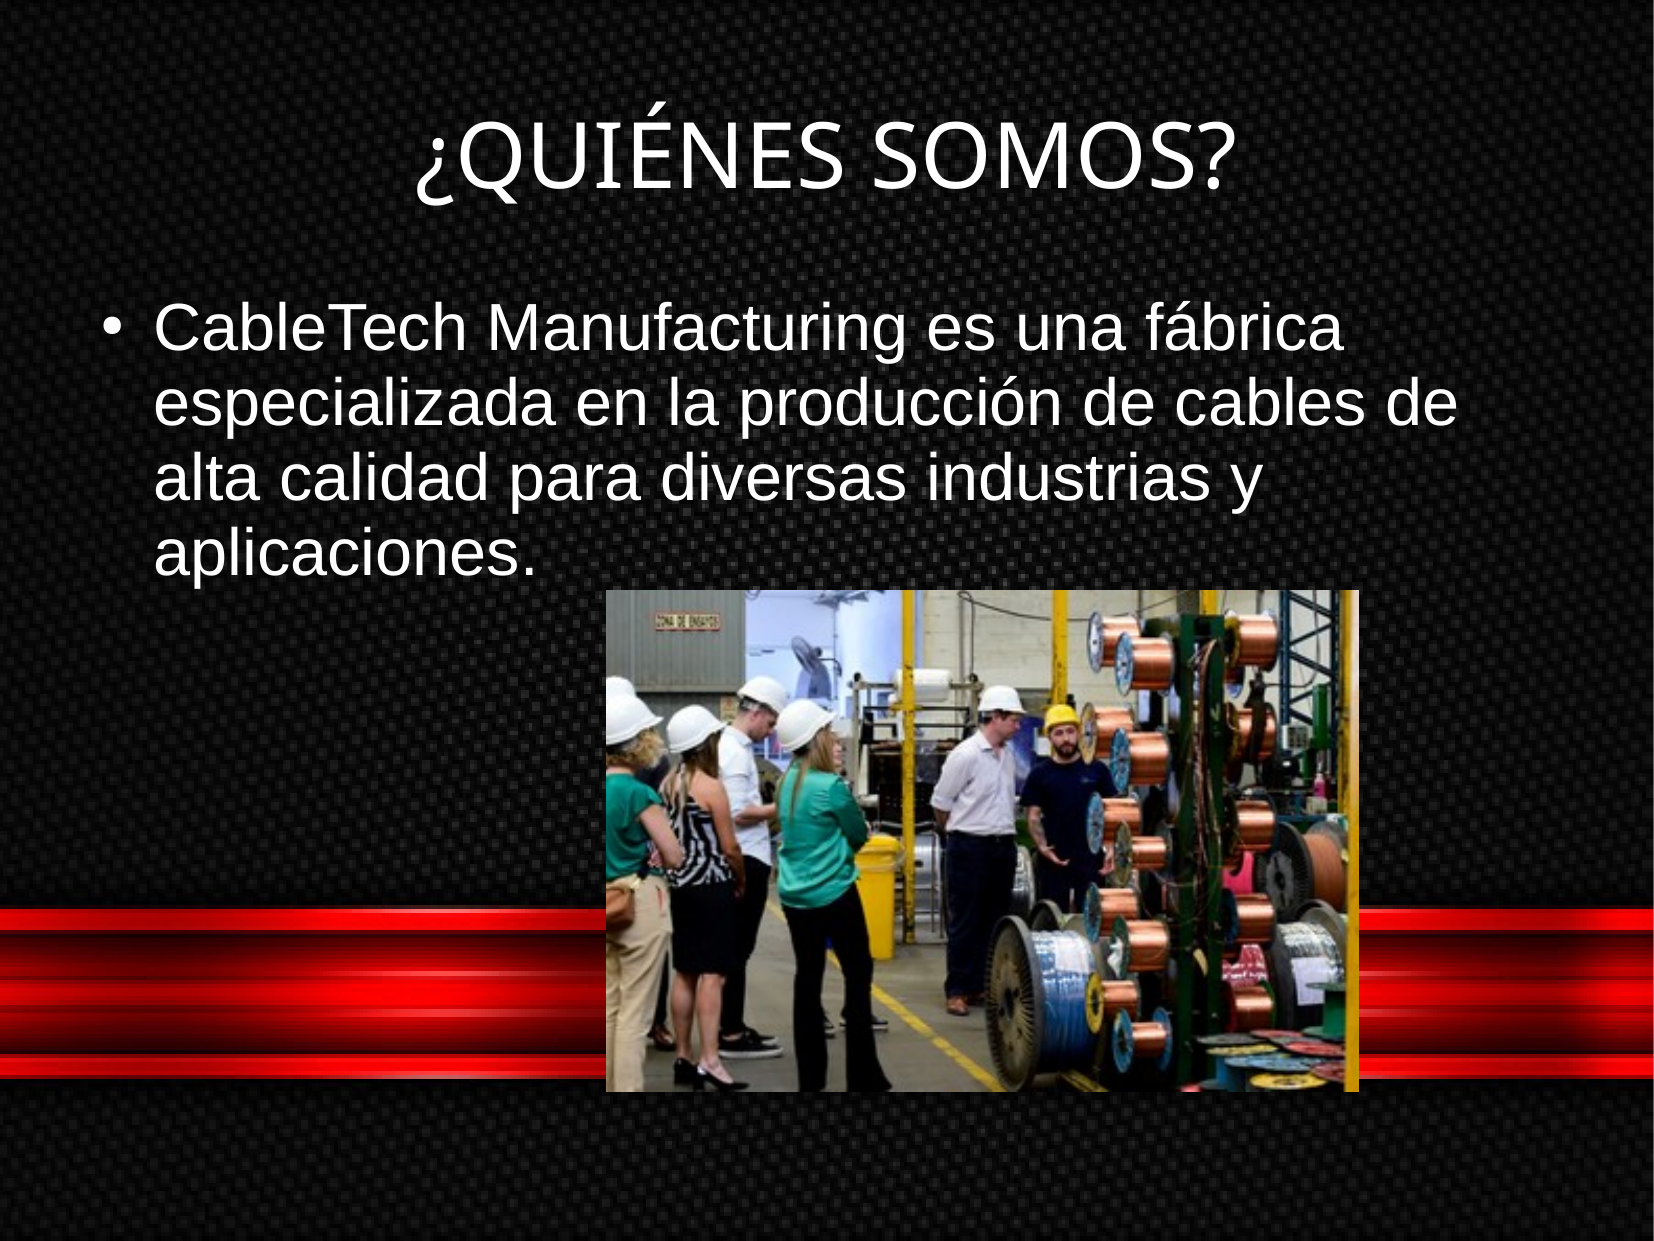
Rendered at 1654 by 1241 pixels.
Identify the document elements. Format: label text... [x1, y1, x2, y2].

list CableTech Manufacturing es una fábrica especializada en la producción de cables de alta calidad para diversas industrias y aplicaciones. [82, 290, 1571, 1010]
picture [0, 0, 1654, 1241]
title ¿QUIÉNES SOMOS? [82, 49, 1571, 257]
